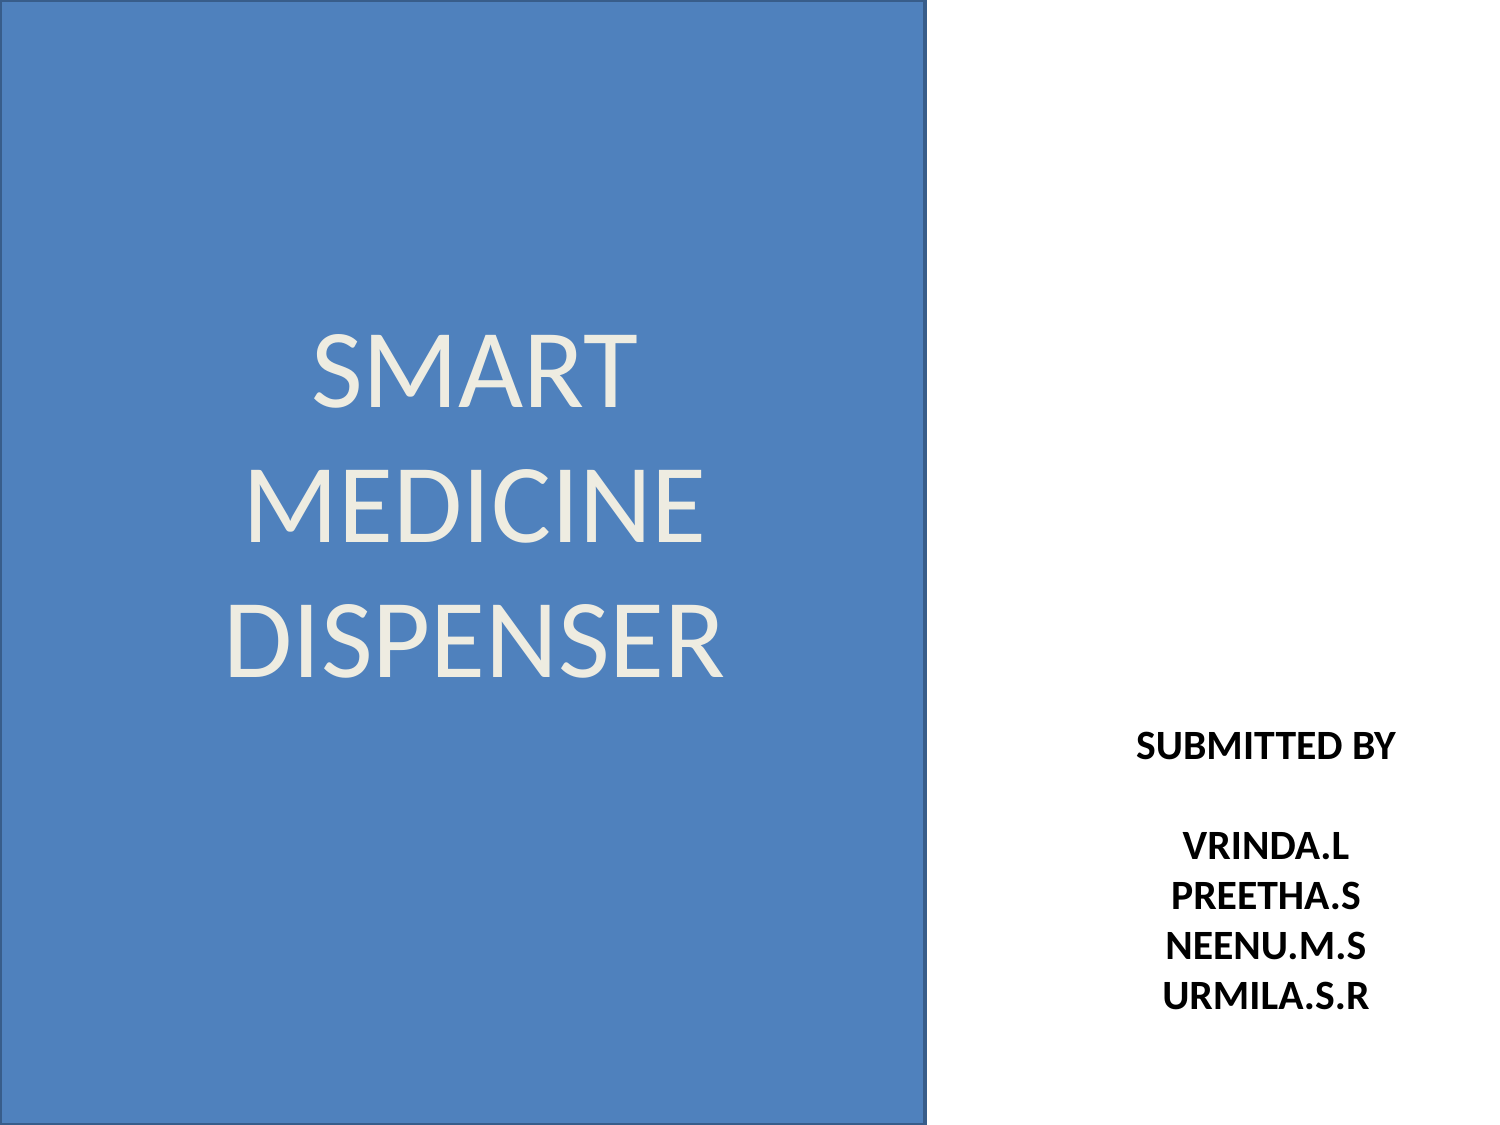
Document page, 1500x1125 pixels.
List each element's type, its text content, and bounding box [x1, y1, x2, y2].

text_box [0, 0, 925, 1125]
text_box SMART MEDICINE DISPENSER [62, 287, 888, 712]
text_box SUBMITTED BY VRINDA.L PREETHA.S NEENU.M.S URMILA.S.R [1084, 710, 1448, 1029]
